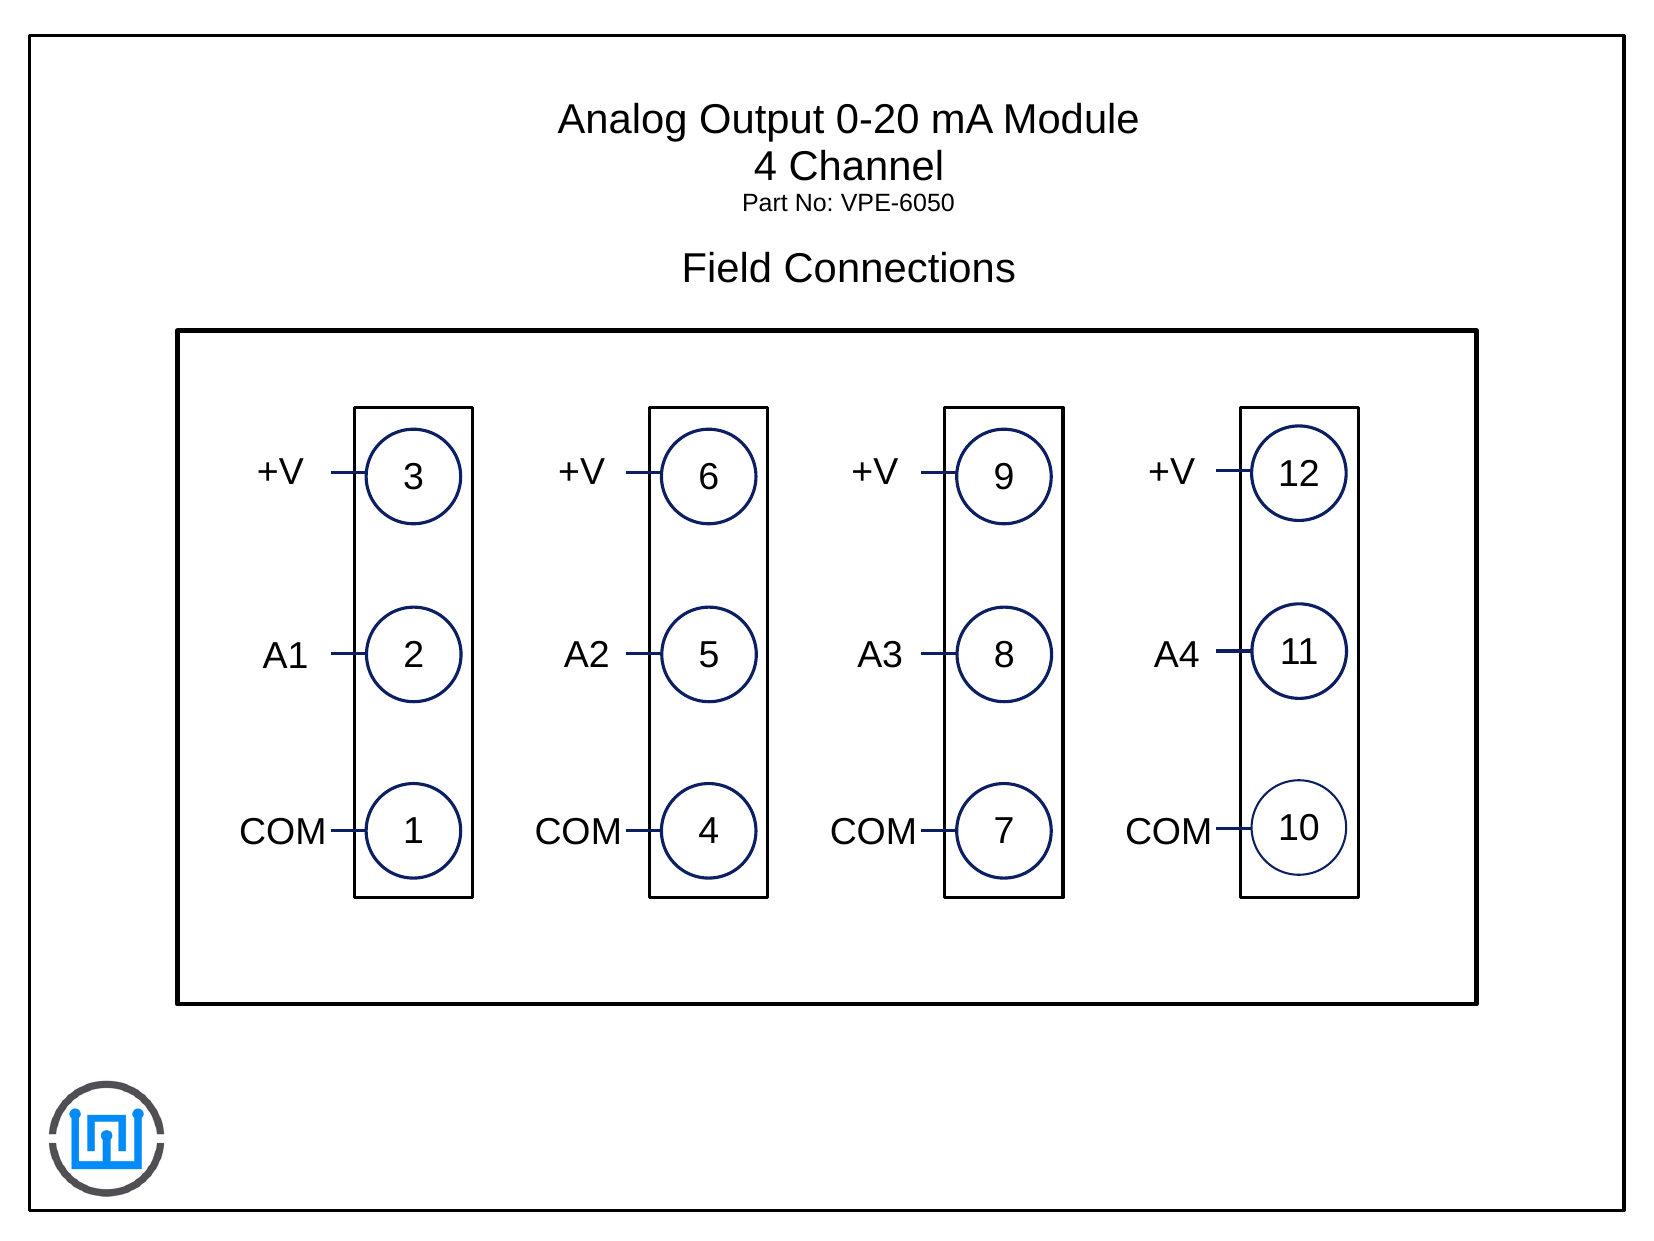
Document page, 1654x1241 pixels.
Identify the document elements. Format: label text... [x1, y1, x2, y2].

text_box A1 [248, 626, 328, 686]
text_box A3 [842, 626, 923, 685]
text_box A4 [1139, 626, 1219, 685]
text_box +V [543, 442, 632, 514]
text_box 9 [956, 429, 1052, 524]
text_box 1 [366, 783, 461, 879]
text_box 12 [1251, 425, 1347, 521]
picture [35, 1068, 178, 1208]
text_box 8 [957, 607, 1052, 702]
text_box 2 [366, 607, 462, 702]
text_box 10 [1251, 780, 1347, 875]
text_box COM [815, 803, 933, 860]
text_box A2 [549, 626, 629, 685]
text_box 7 [956, 783, 1052, 879]
text_box 5 [661, 607, 757, 702]
text_box 11 [1252, 603, 1347, 699]
text_box +V [1133, 442, 1222, 514]
text_box 6 [661, 429, 756, 524]
text_box Analog Output 0-20 mA Module 4 Channel Part No: VPE-6050 Field Connections [543, 88, 1217, 346]
text_box COM [1110, 803, 1228, 860]
text_box 3 [366, 429, 461, 524]
text_box +V [242, 443, 331, 514]
text_box 4 [661, 783, 756, 879]
text_box COM [224, 803, 342, 861]
text_box +V [836, 442, 926, 514]
text_box COM [519, 803, 637, 861]
